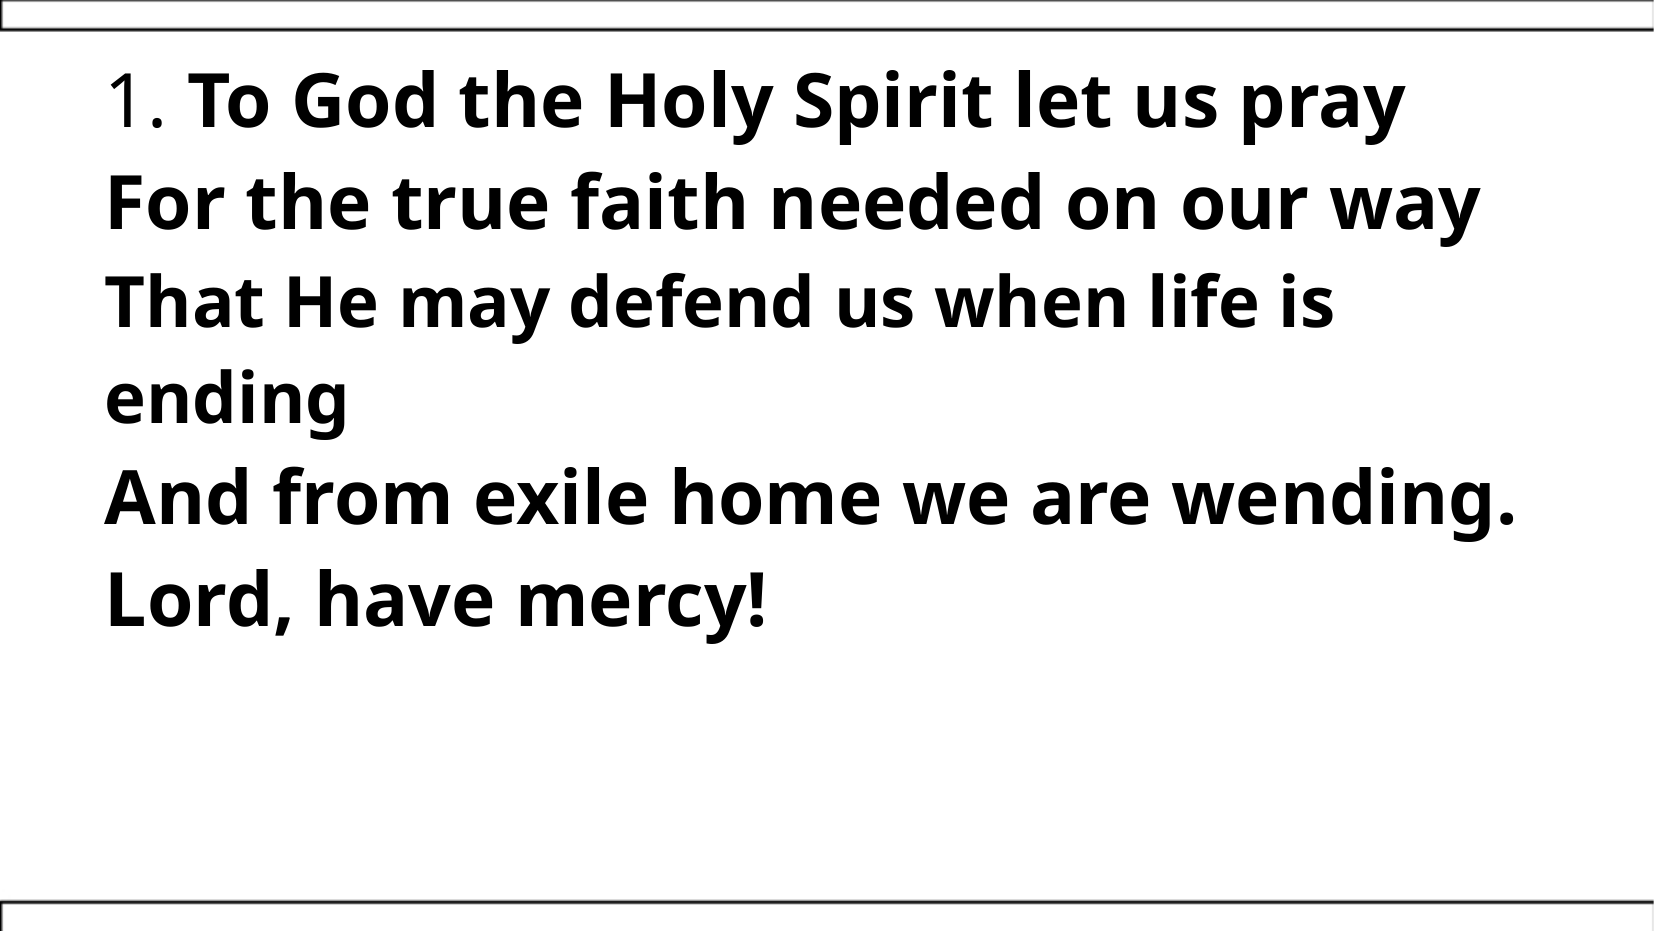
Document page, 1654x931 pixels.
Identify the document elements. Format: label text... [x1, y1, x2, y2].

picture [0, 0, 1654, 931]
text_box 1. To God the Holy Spirit let us pray For the true faith needed on our way That He may defend us when life is ending And from exile home we are wending. Lord, have mercy! [90, 39, 1546, 548]
